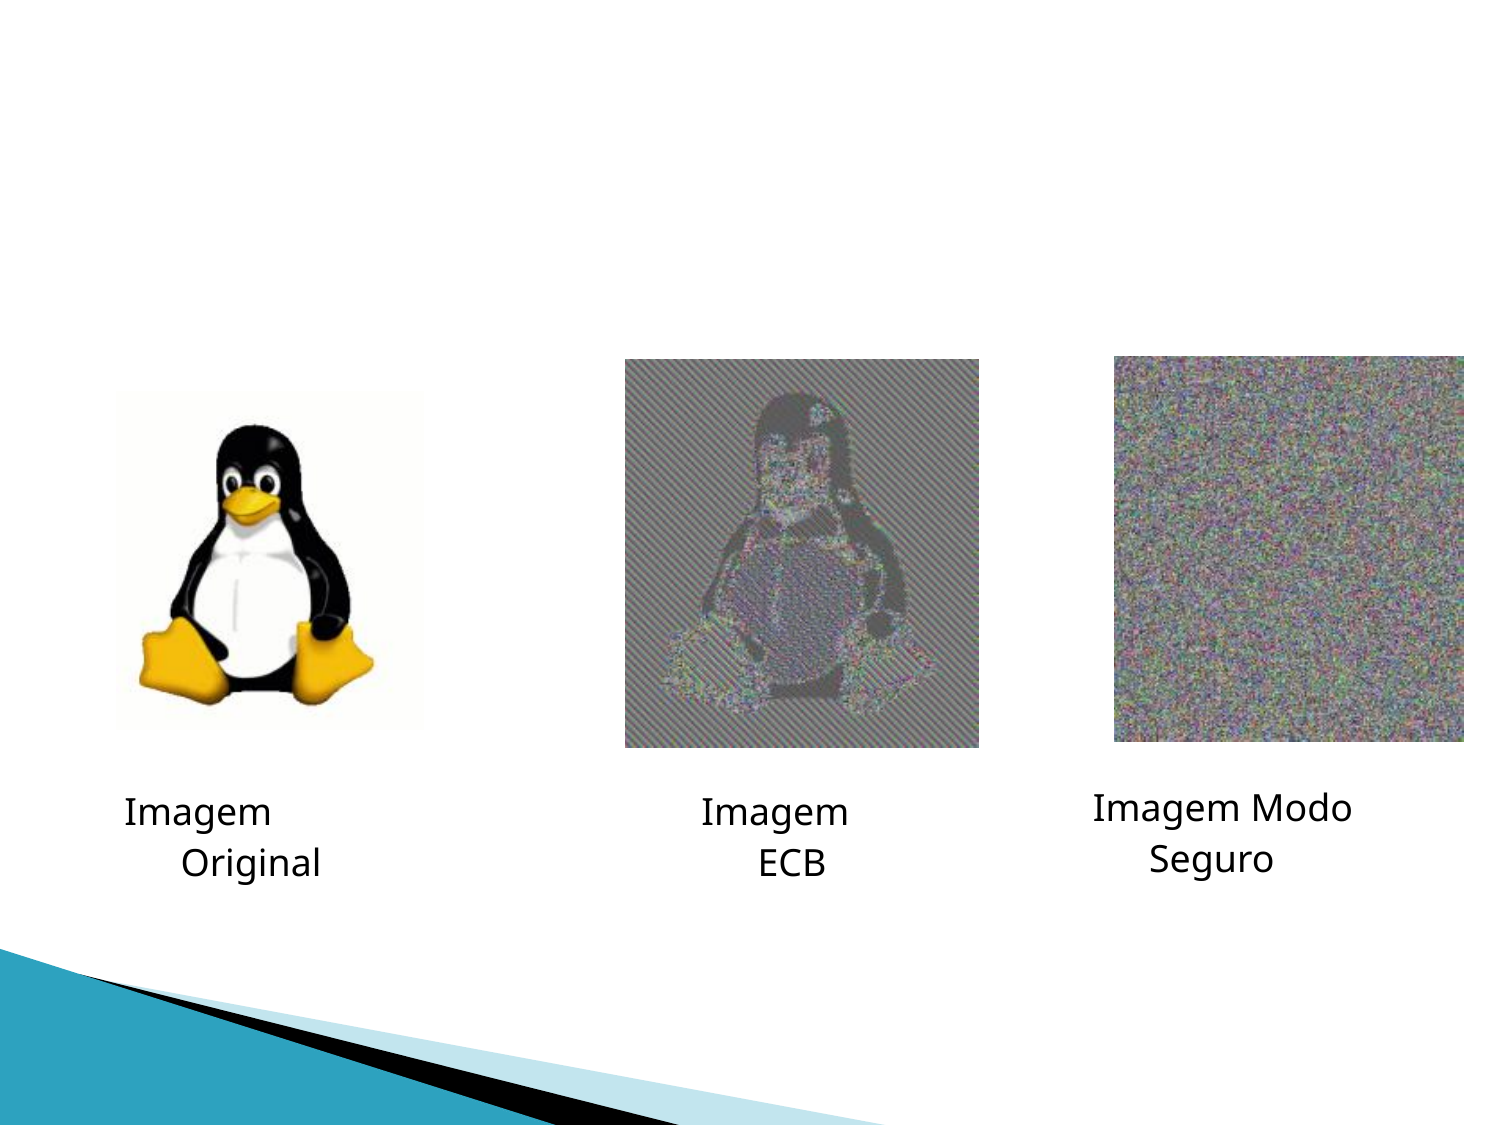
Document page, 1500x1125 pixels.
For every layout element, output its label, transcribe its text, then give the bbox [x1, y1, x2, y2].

picture [625, 359, 979, 749]
text_box Imagem Modo Seguro [1077, 773, 1496, 838]
text_box Imagem ECB [685, 778, 932, 854]
picture [1114, 356, 1464, 742]
picture [116, 391, 424, 730]
text_box Imagem Original [108, 777, 421, 846]
